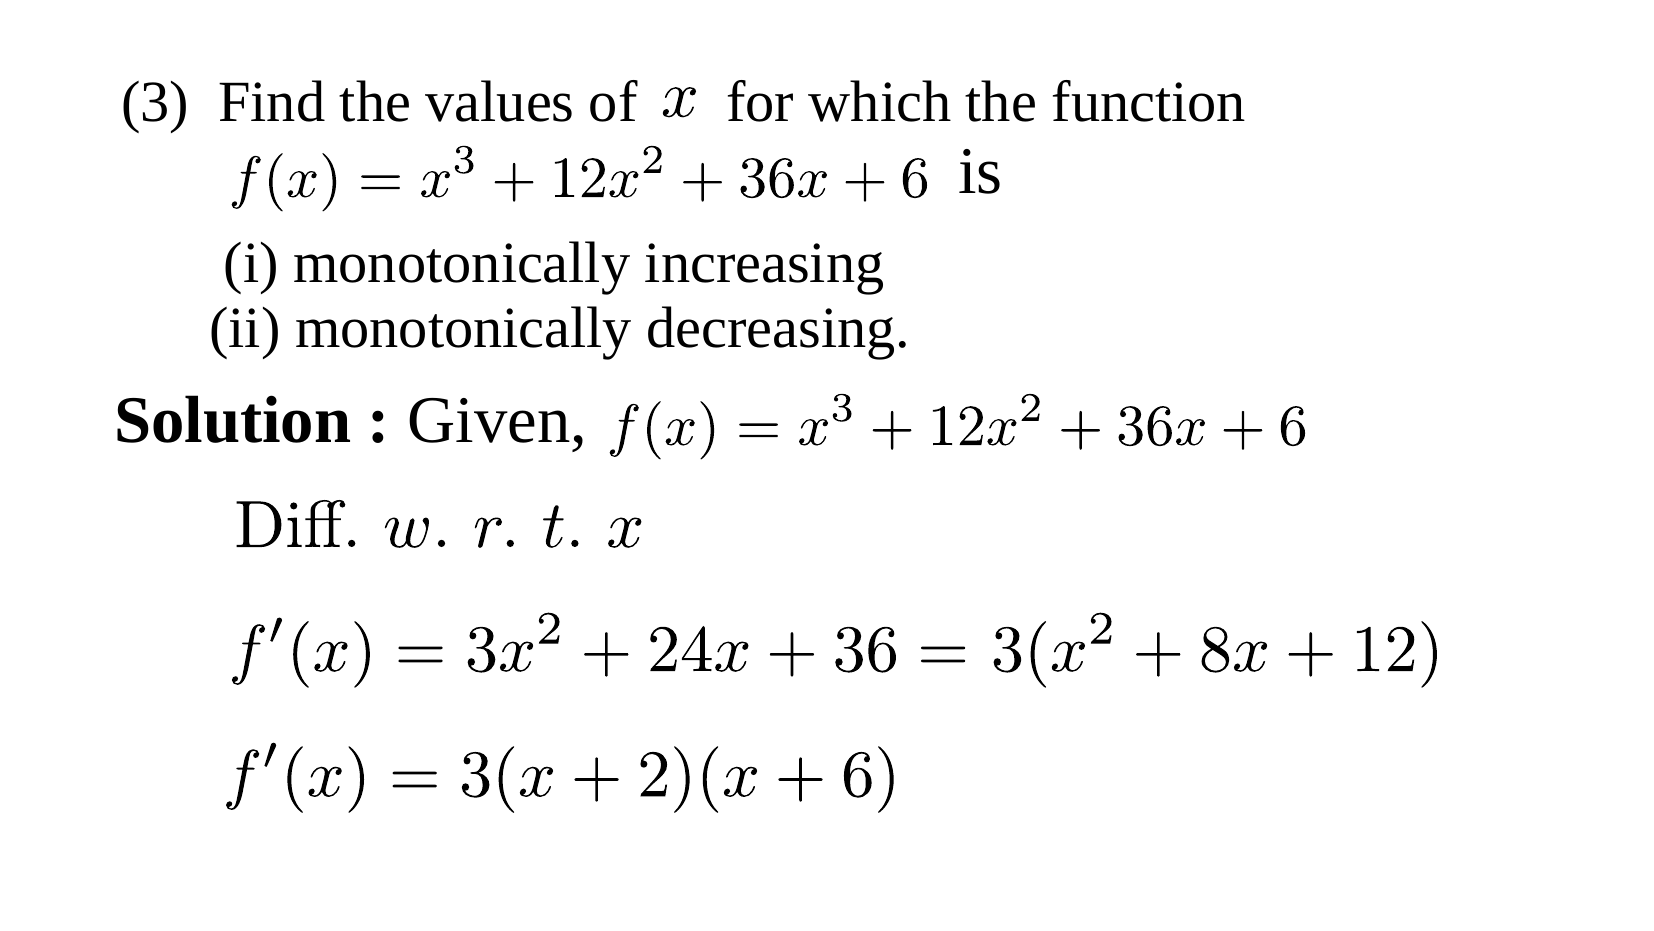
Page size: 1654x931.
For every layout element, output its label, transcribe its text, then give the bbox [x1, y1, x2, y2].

title (3) Find the values of for which the function is (i) monotonically increasing (ii) monotonically decreasing. Solution : Given, [47, 32, 1607, 898]
text_box [662, 87, 697, 118]
text_box [231, 612, 966, 688]
text_box [225, 742, 894, 813]
text_box [236, 499, 642, 548]
text_box [609, 393, 1306, 460]
text_box [993, 612, 1437, 688]
text_box [231, 145, 928, 212]
